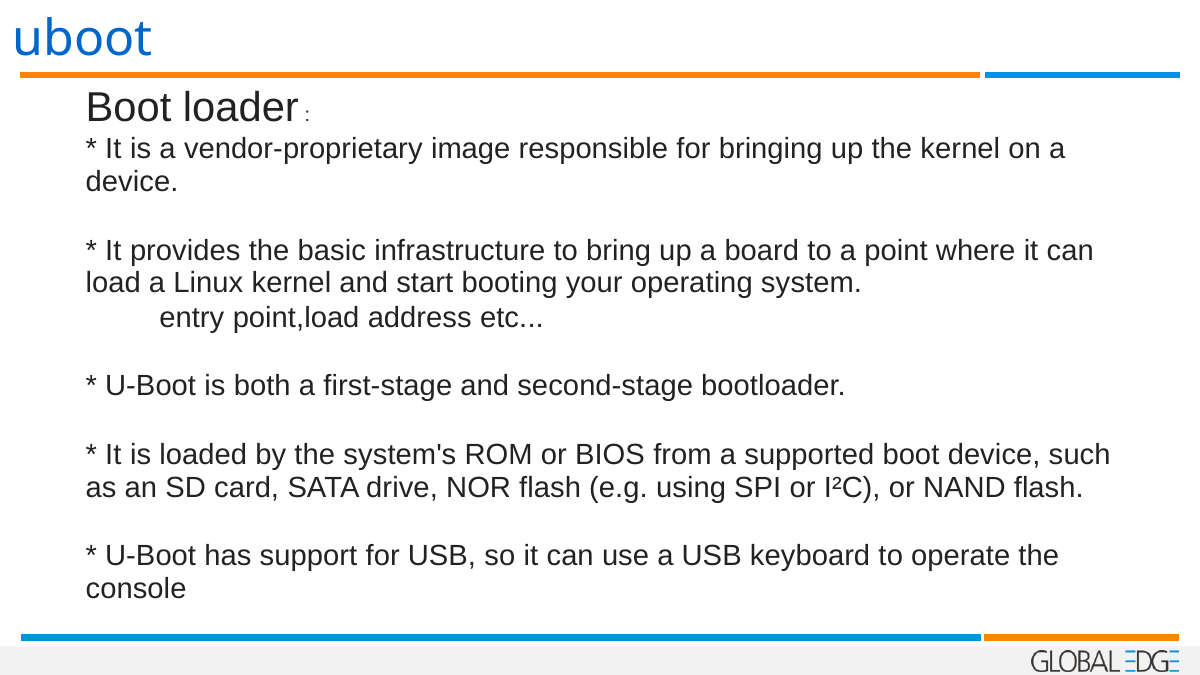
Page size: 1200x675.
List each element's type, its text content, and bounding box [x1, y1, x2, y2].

text_box Boot loader : * It is a vendor-proprietary image responsible for bringing up the kernel on a device. * It provides the basic infrastructure to bring up a board to a point where it can load a Linux kernel and start booting your operating system. entry point,load address etc... * U-Boot is both a first-stage and second-stage bootloader. * It is loaded by the system's ROM or BIOS from a supported boot device, such as an SD card, SATA drive, NOR flash (e.g. using SPI or I²C), or NAND flash. * U-Boot has support for USB, so it can use a USB keyboard to operate the console [70, 76, 1146, 626]
title uboot [12, 6, 1088, 66]
picture [1031, 650, 1179, 672]
